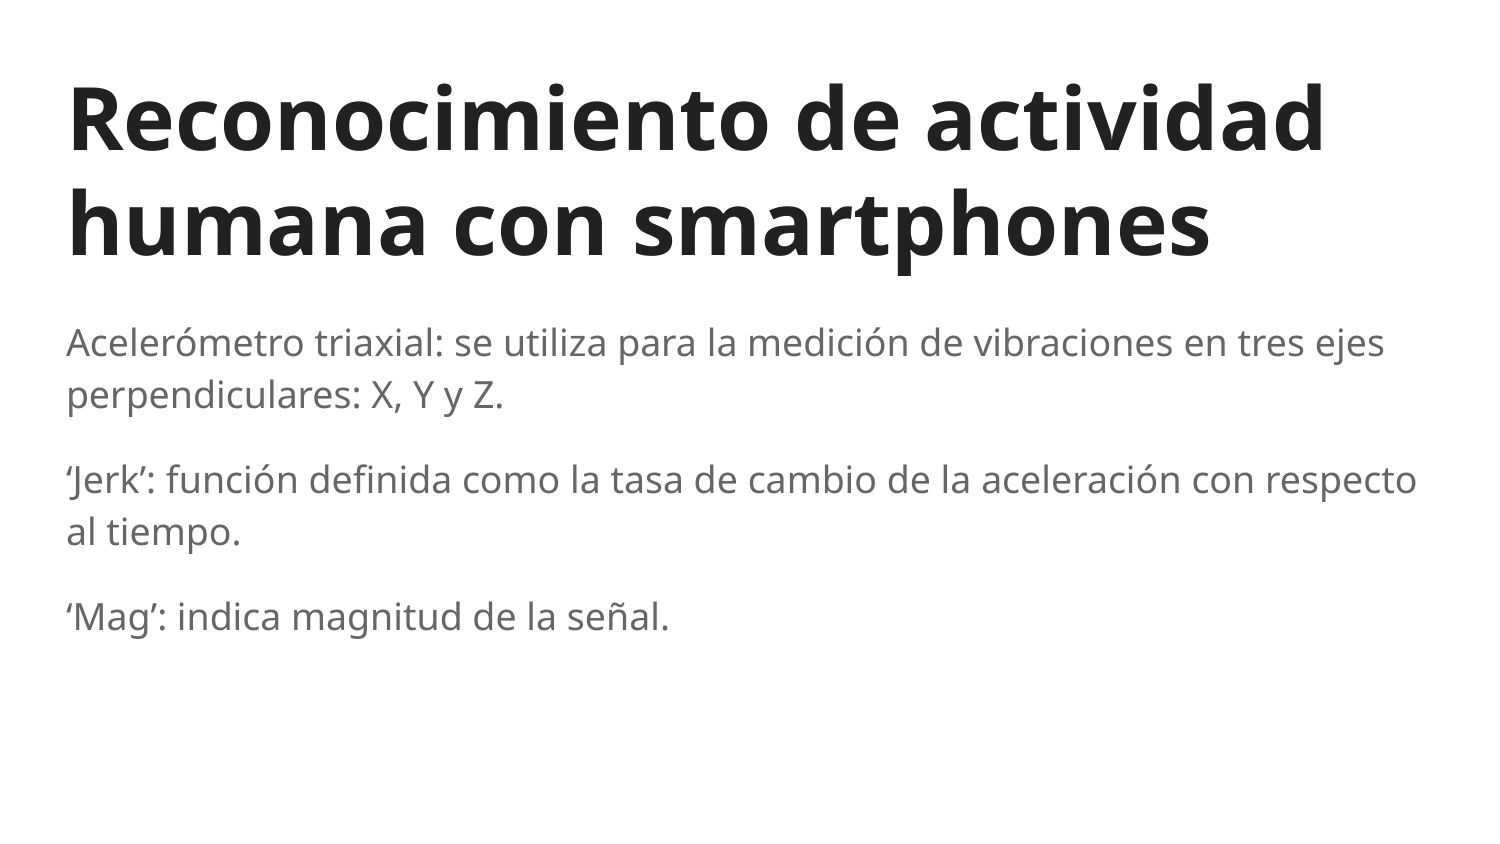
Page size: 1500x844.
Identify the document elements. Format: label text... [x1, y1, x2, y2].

title Reconocimiento de actividad humana con smartphones [51, 48, 1449, 180]
list Acelerómetro triaxial: se utiliza para la medición de vibraciones en tres ejes perpendiculares: X, Y y Z. ‘Jerk’: función definida como la tasa de cambio de la aceleración con respecto al tiempo. ‘Mag’: indica magnitud de la señal. [51, 297, 1449, 750]
